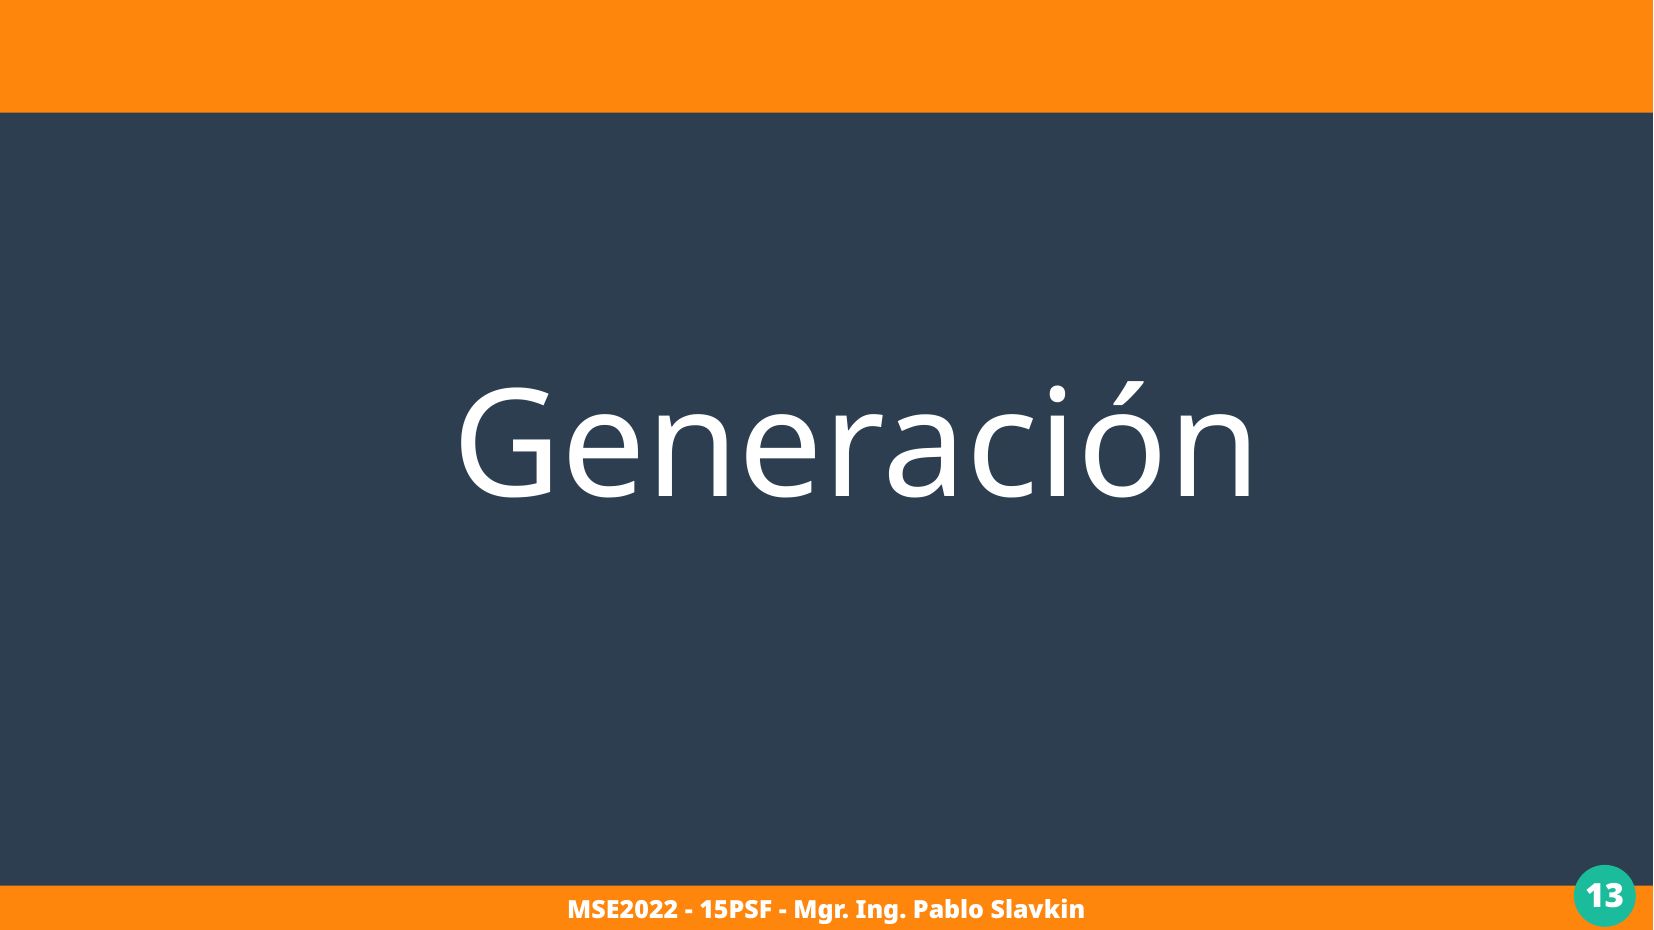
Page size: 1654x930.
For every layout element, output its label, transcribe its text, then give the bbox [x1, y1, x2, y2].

list Generación [452, 336, 1333, 573]
